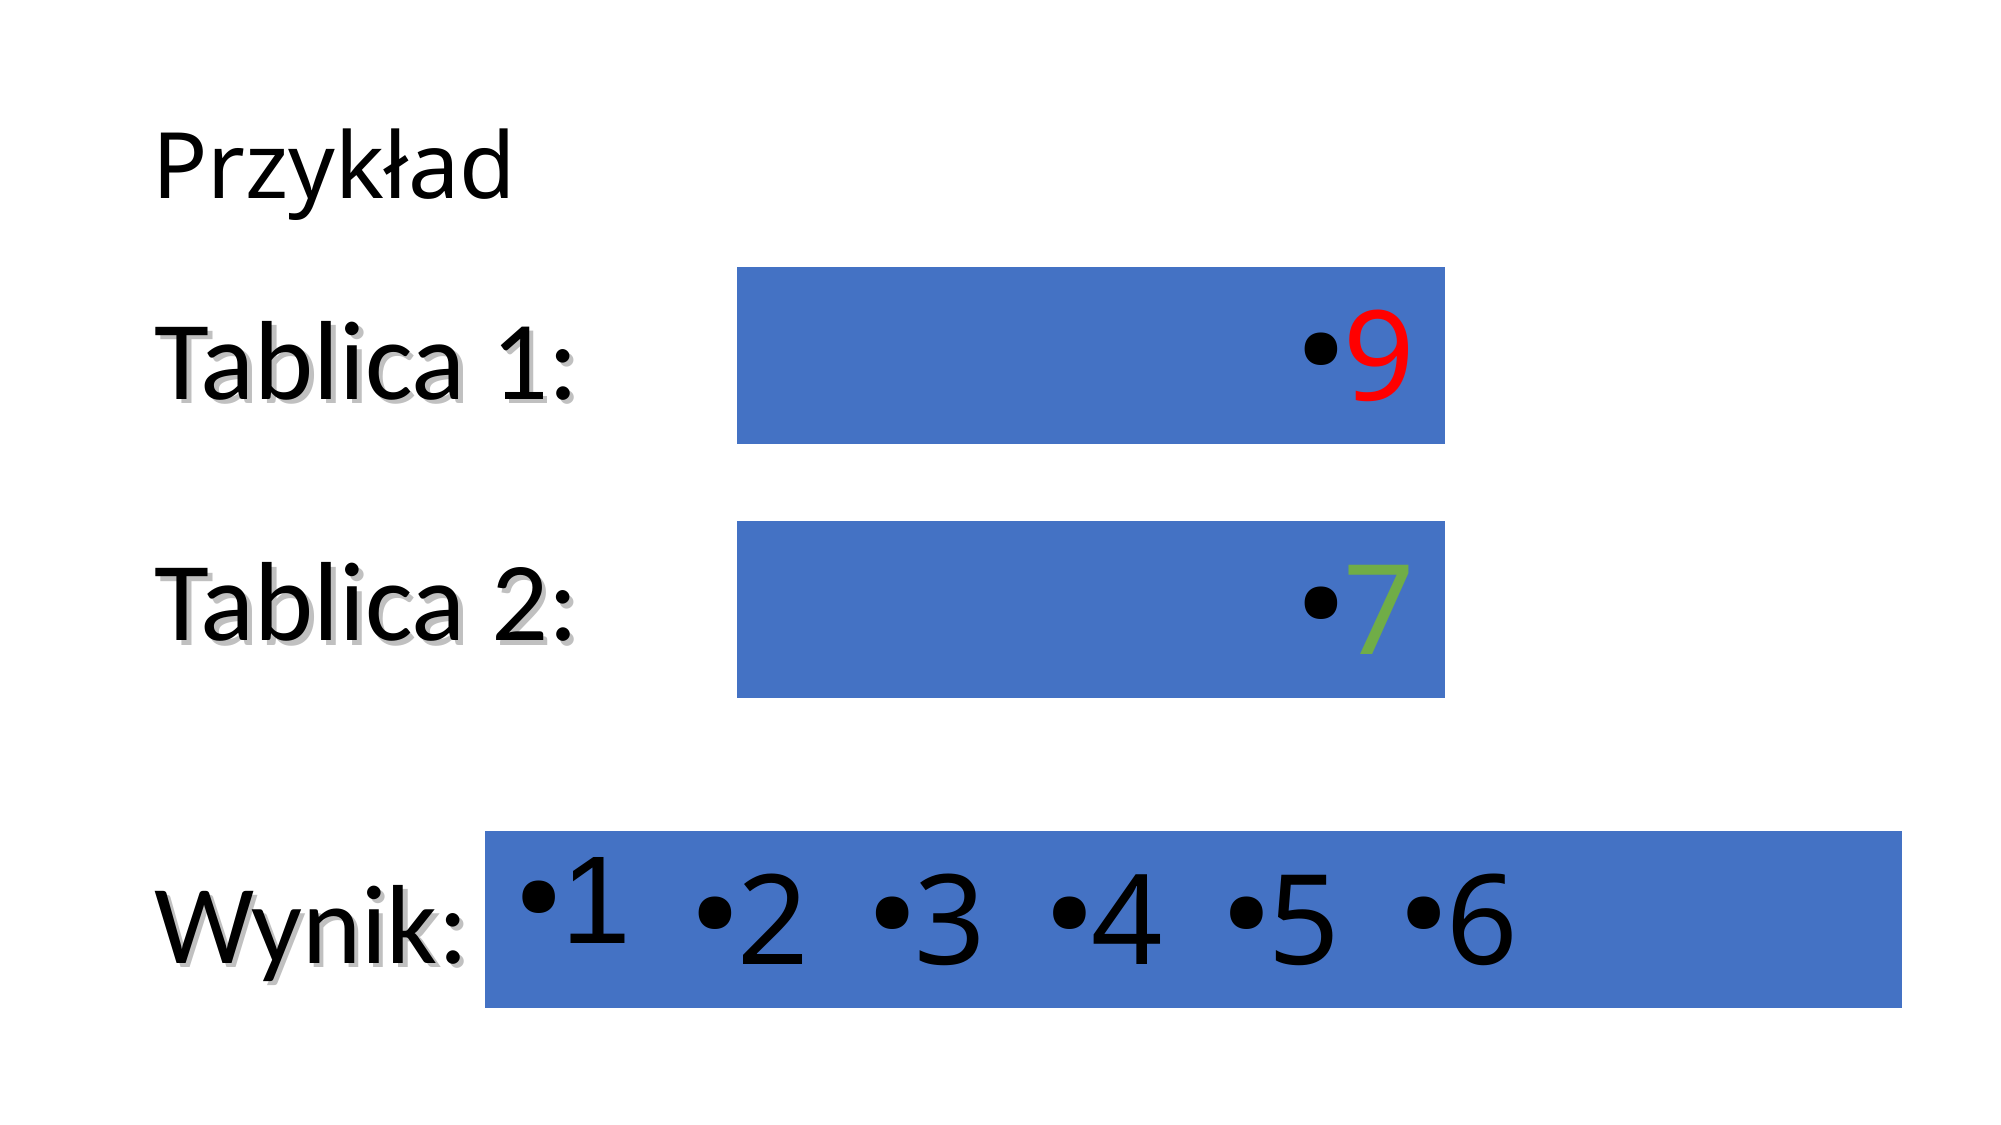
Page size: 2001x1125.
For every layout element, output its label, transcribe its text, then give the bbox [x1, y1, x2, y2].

table_header 7 [1268, 521, 1445, 698]
table_header [1091, 267, 1268, 444]
table_header [737, 267, 914, 444]
table_header 1 [485, 831, 662, 1008]
table_header 6 [1371, 831, 1548, 1008]
table_header 3 [839, 831, 1017, 1008]
table_header 4 [1017, 831, 1194, 1008]
text_box Wynik: [139, 843, 483, 993]
table_header [1725, 831, 1902, 1008]
text_box Tablica 1: [140, 279, 594, 430]
title Przykład [137, 59, 1863, 278]
table_header [914, 267, 1091, 444]
table_header [737, 521, 914, 698]
table_header [914, 521, 1091, 698]
table_header [1548, 831, 1725, 1008]
table_header 5 [1194, 831, 1371, 1008]
text_box Tablica 2: [140, 521, 594, 671]
table_header 2 [662, 831, 839, 1008]
table_header [1091, 521, 1268, 698]
table_header 9 [1268, 267, 1445, 444]
